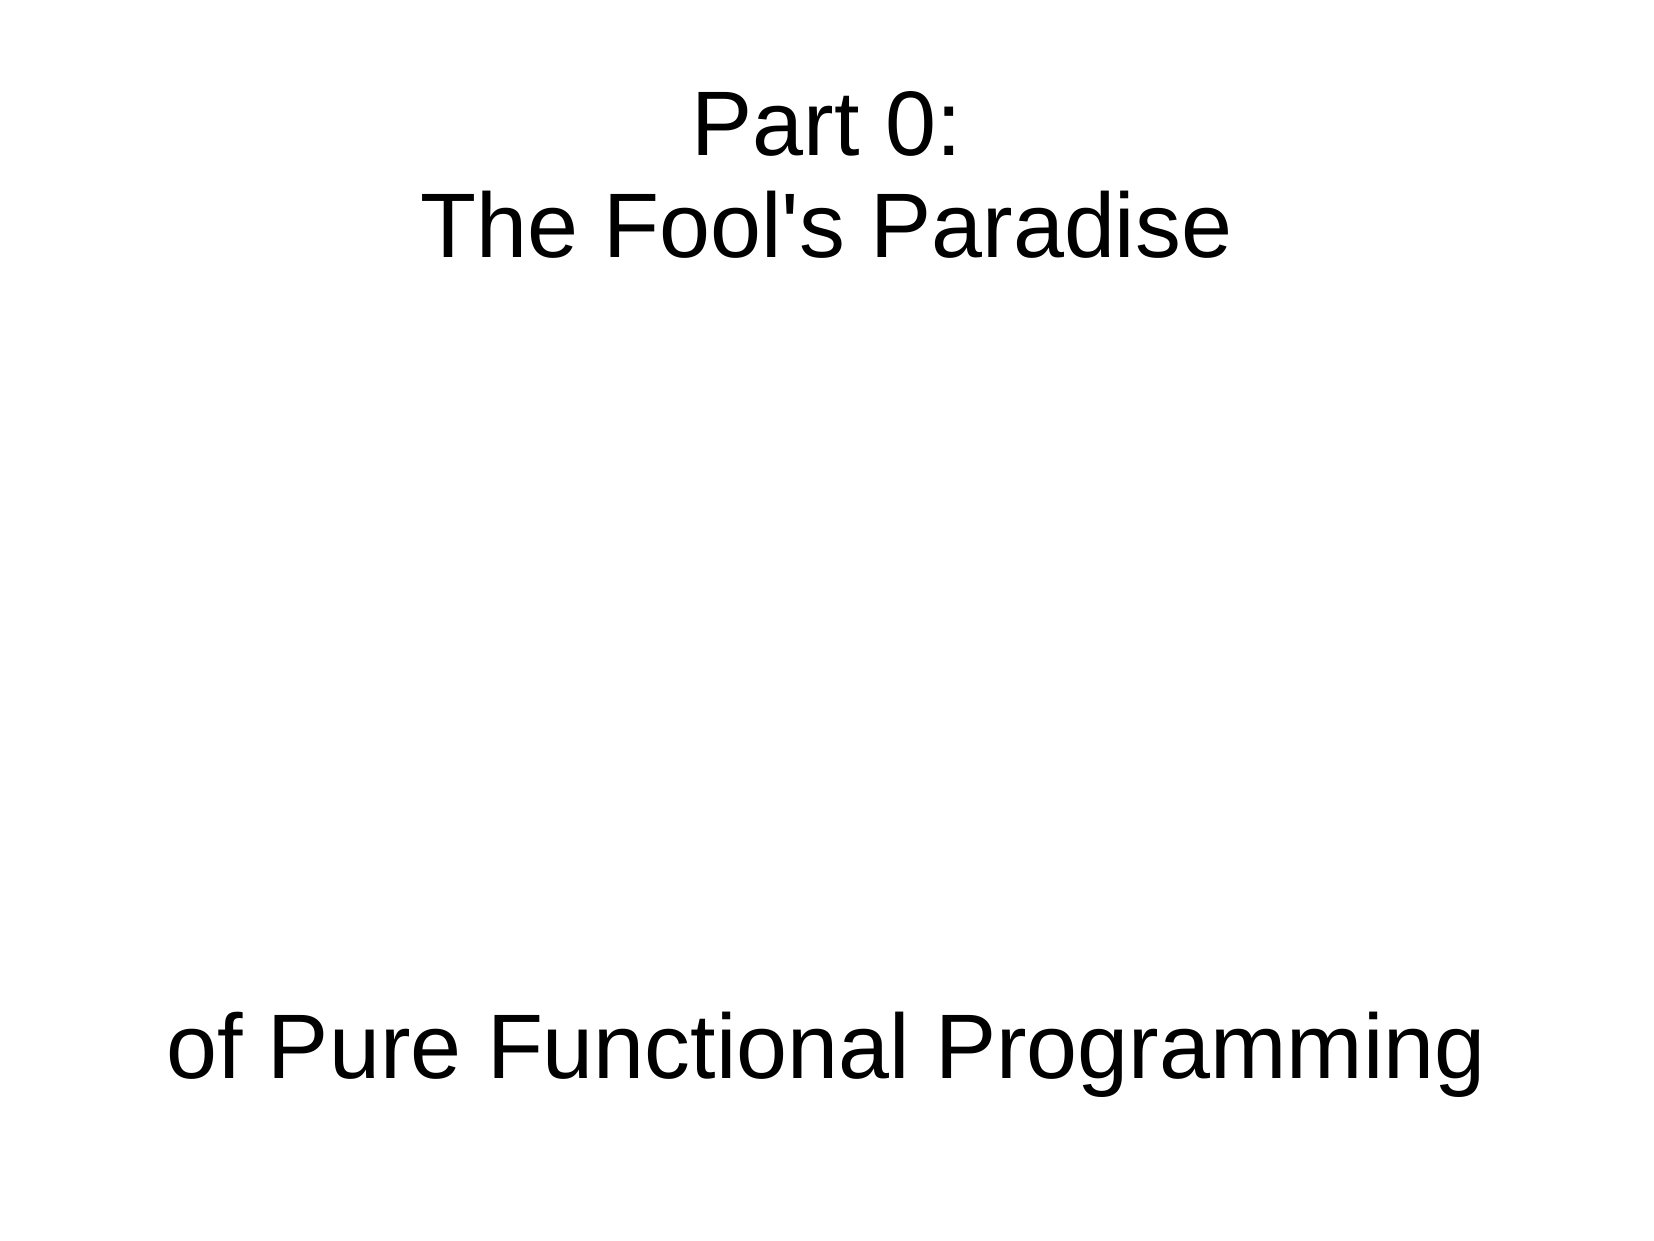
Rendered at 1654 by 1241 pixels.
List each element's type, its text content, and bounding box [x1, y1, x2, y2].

title Part 0: The Fool's Paradise of Pure Functional Programming [82, 30, 1571, 1141]
